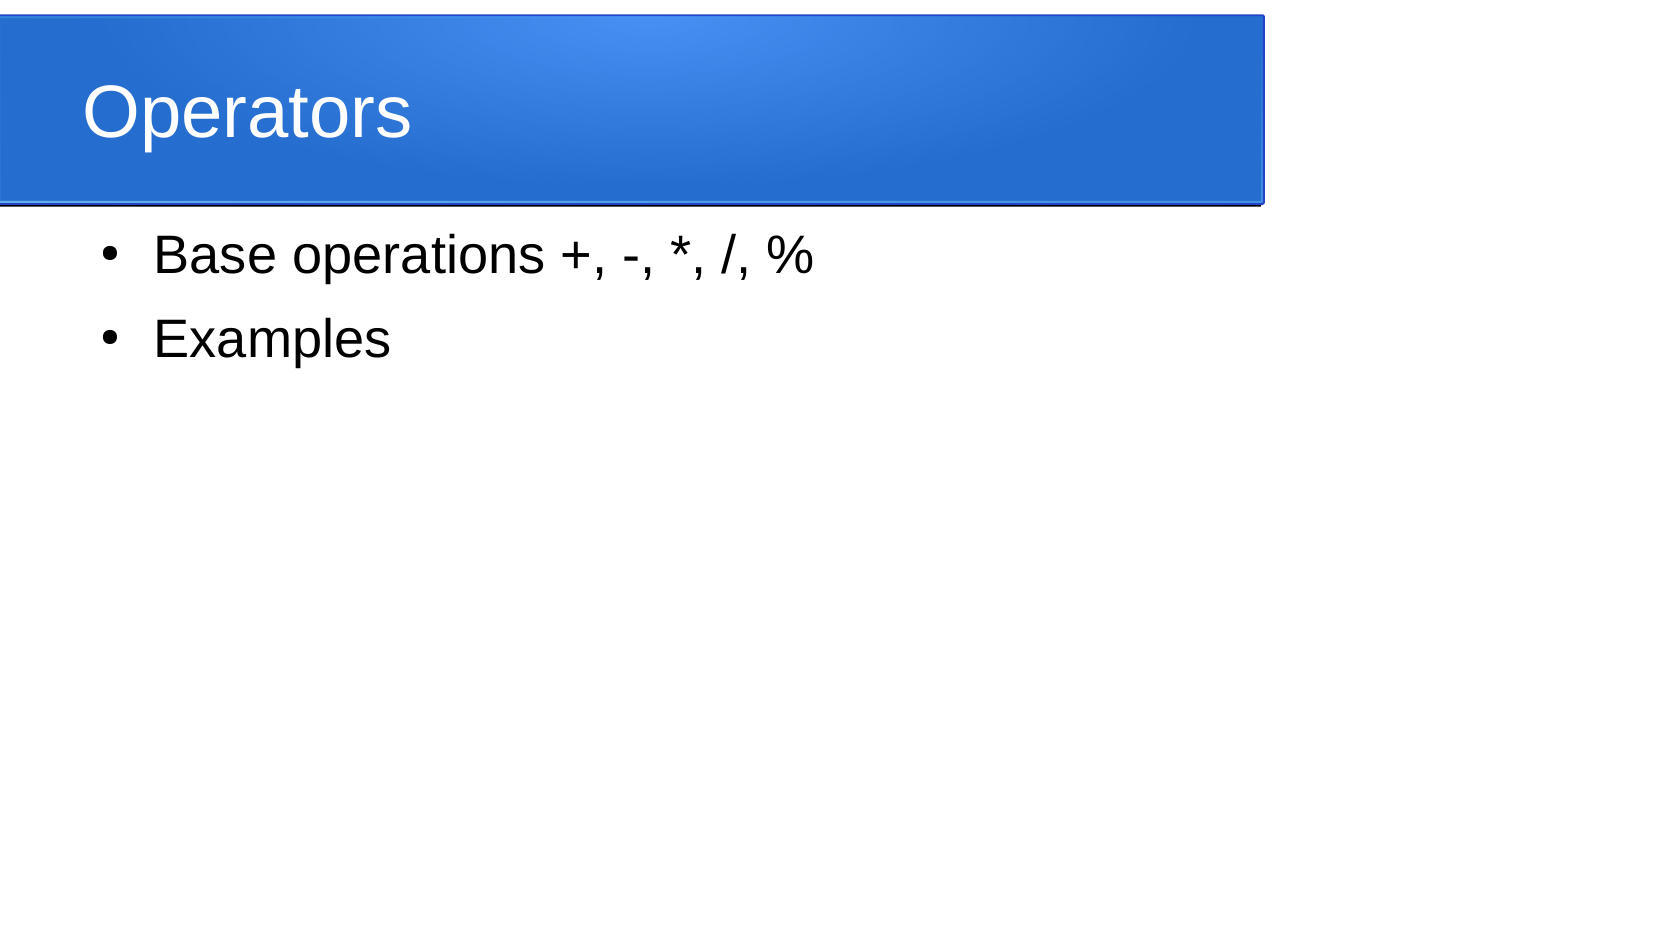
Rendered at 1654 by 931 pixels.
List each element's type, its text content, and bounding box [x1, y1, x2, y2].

list Base operations +, -, *, /, % Examples [82, 224, 1571, 764]
title Operators [82, 35, 1235, 189]
